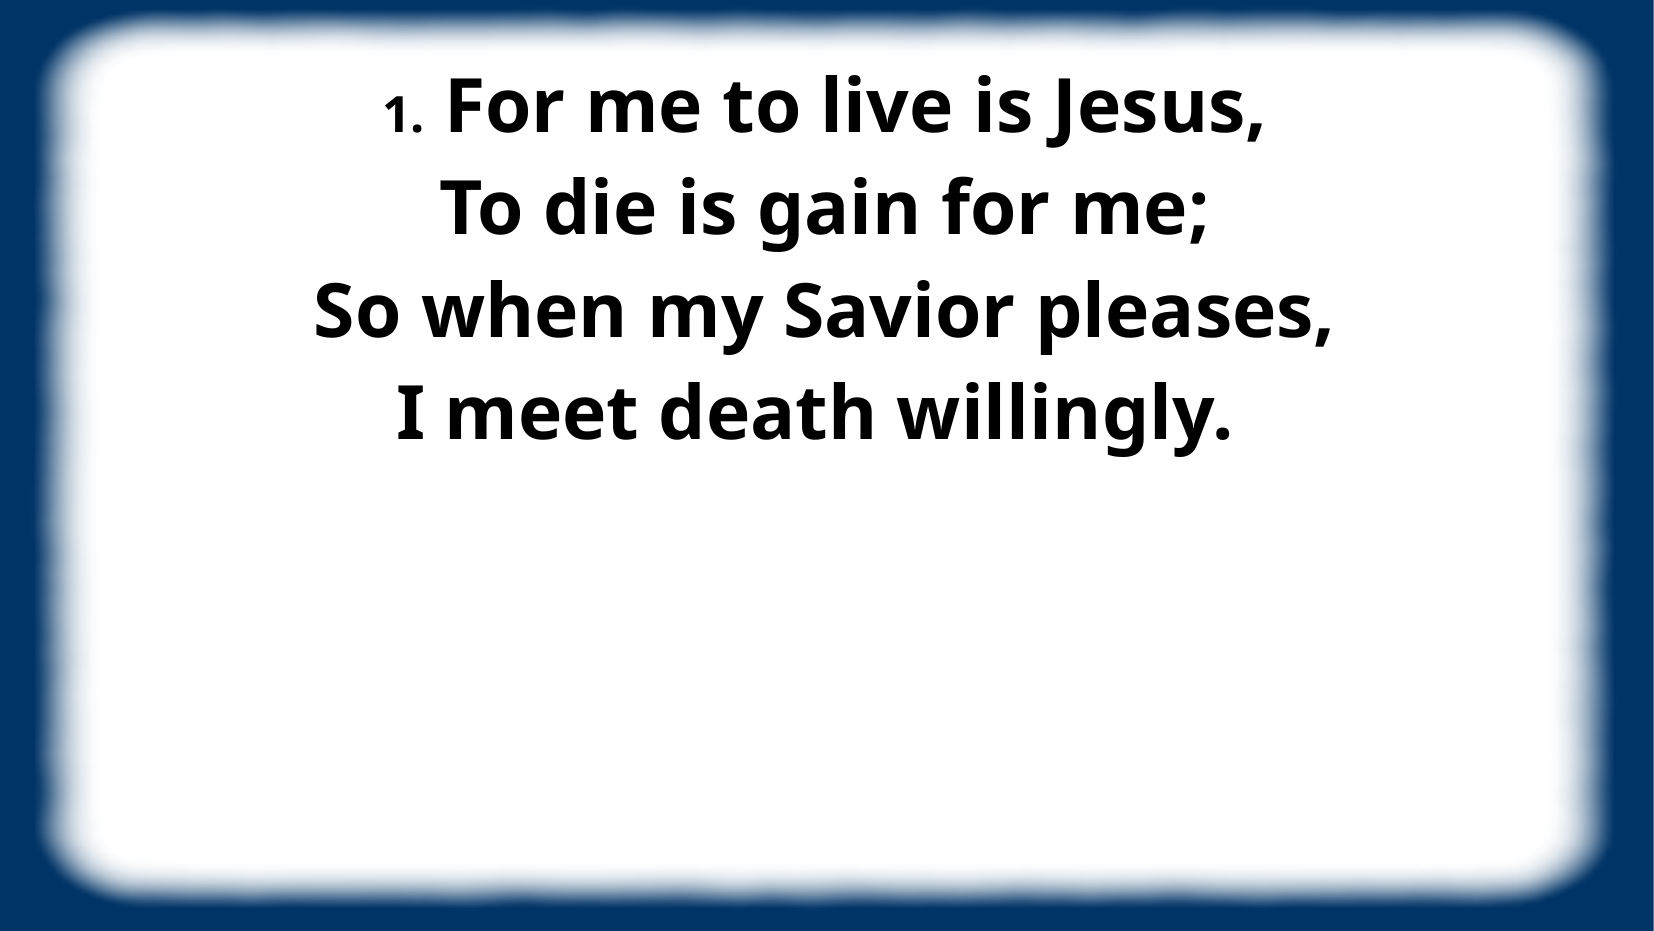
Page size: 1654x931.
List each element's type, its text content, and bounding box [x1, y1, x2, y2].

text_box 1. For me to live is Jesus, To die is gain for me; So when my Savior pleases, I meet death willingly. [120, 45, 1531, 475]
picture [0, 0, 1654, 931]
